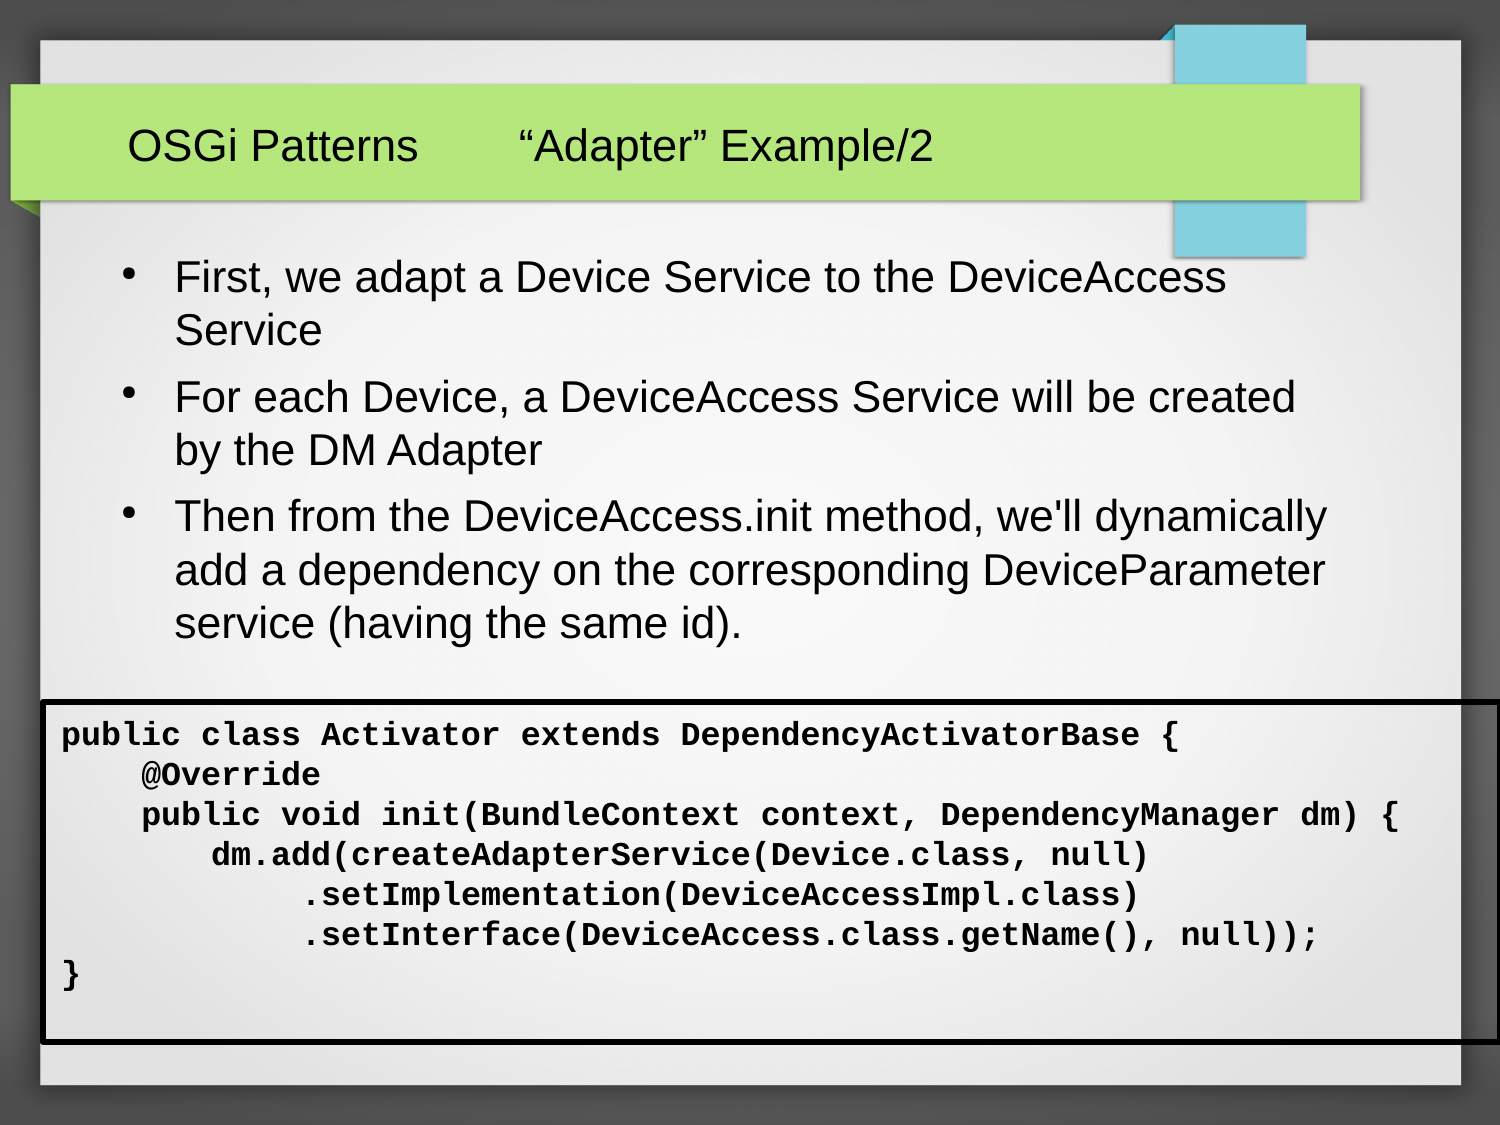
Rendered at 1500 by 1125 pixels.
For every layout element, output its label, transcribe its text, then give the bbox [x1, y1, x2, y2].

picture [0, 0, 1500, 1125]
text_box public class Activator extends DependencyActivatorBase { @Override public void init(BundleContext context, DependencyManager dm) { dm.add(createAdapterService(Device.class, null) .setImplementation(DeviceAccessImpl.class) .setInterface(DeviceAccess.class.getName(), null)); } [43, 701, 1500, 1043]
title OSGi Patterns “Adapter” Example/2 [112, 42, 1462, 249]
list First, we adapt a Device Service to the DeviceAccess Service For each Device, a DeviceAccess Service will be created by the DM Adapter Then from the DeviceAccess.init method, we'll dynamically add a dependency on the corresponding DeviceParameter service (having the same id). [88, 240, 1364, 680]
